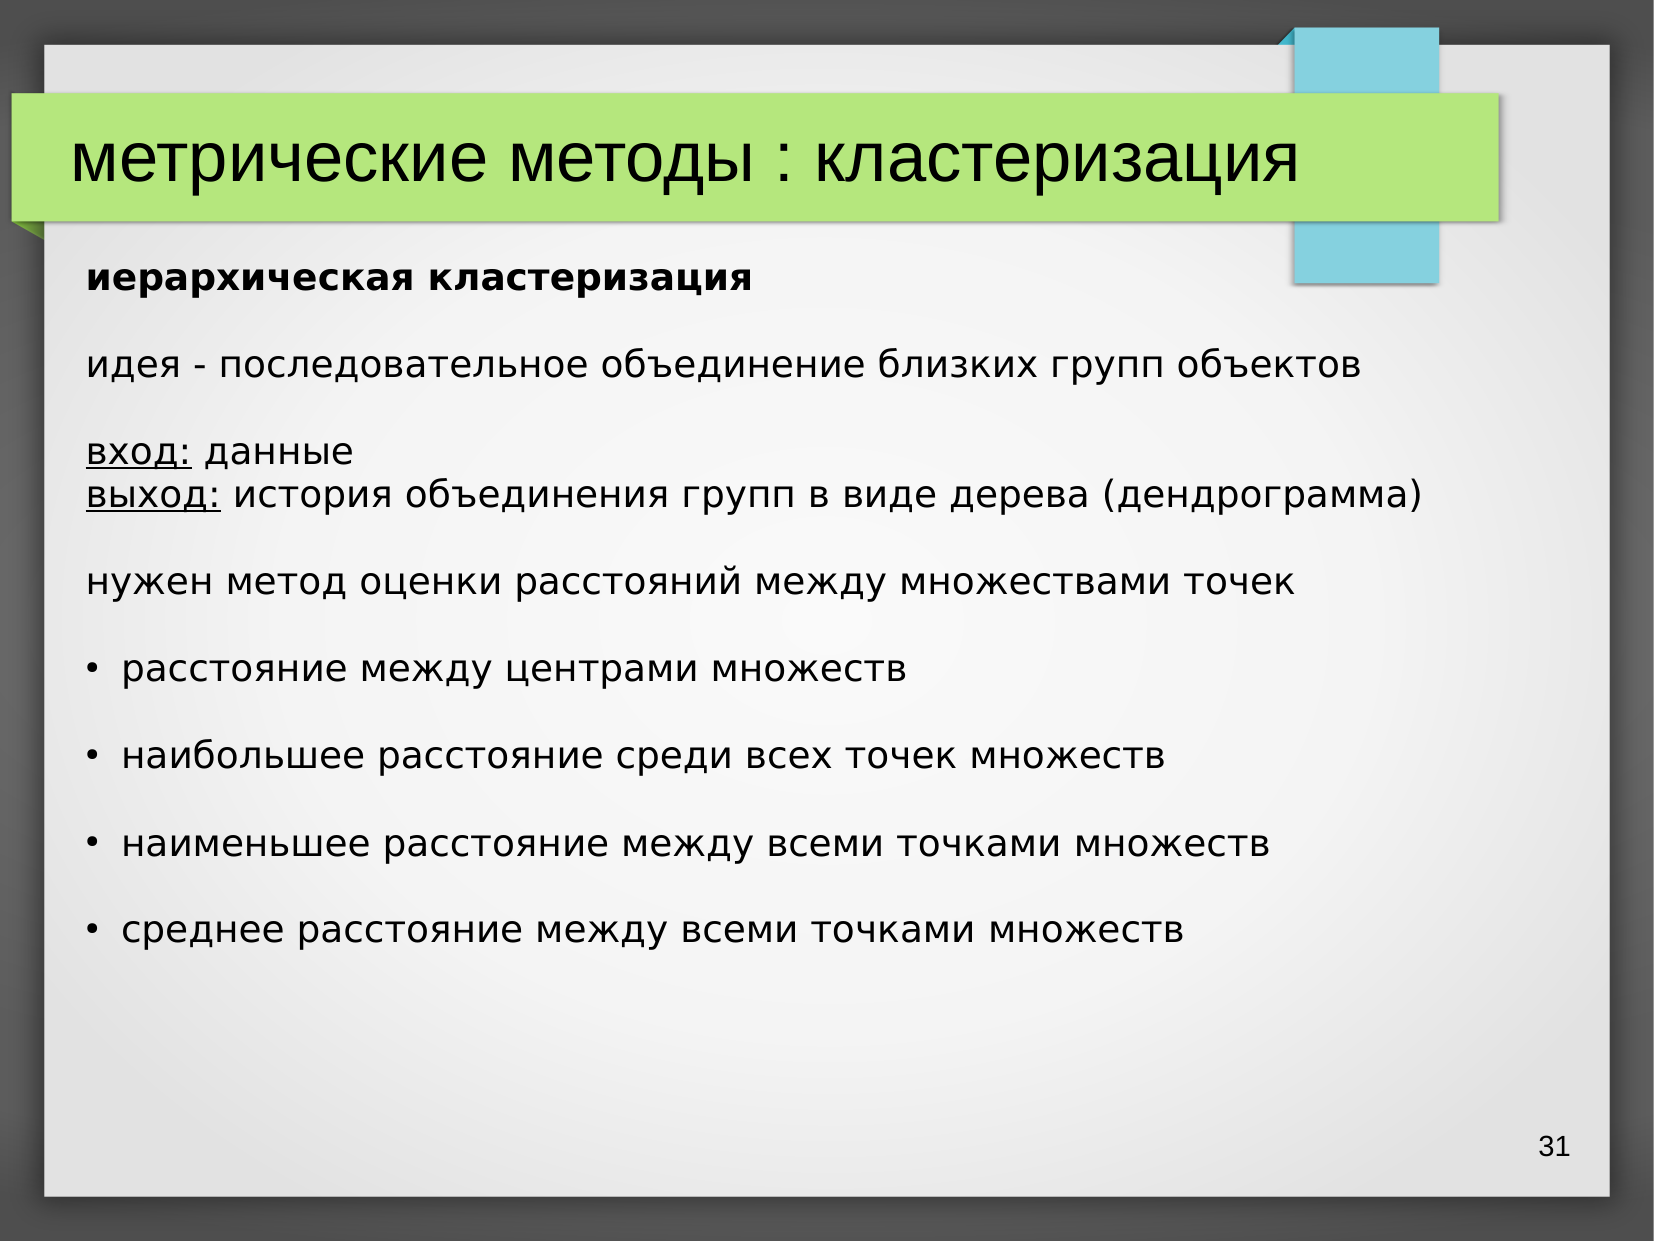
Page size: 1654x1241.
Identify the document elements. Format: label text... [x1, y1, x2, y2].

text_box иерархическая кластеризация идея - последовательное объединение близких групп объектов вход: данные выход: история объединения групп в виде дерева (дендрограмма) нужен метод оценки расстояний между множествами точек расстояние между центрами множеств наибольшее расстояние среди всех точек множеств наименьшее расстояние между всеми точками множеств среднее расстояние между всеми точками множеств [70, 248, 1560, 991]
title метрические методы : кластеризация [70, 117, 1382, 197]
picture [0, 0, 1654, 1241]
